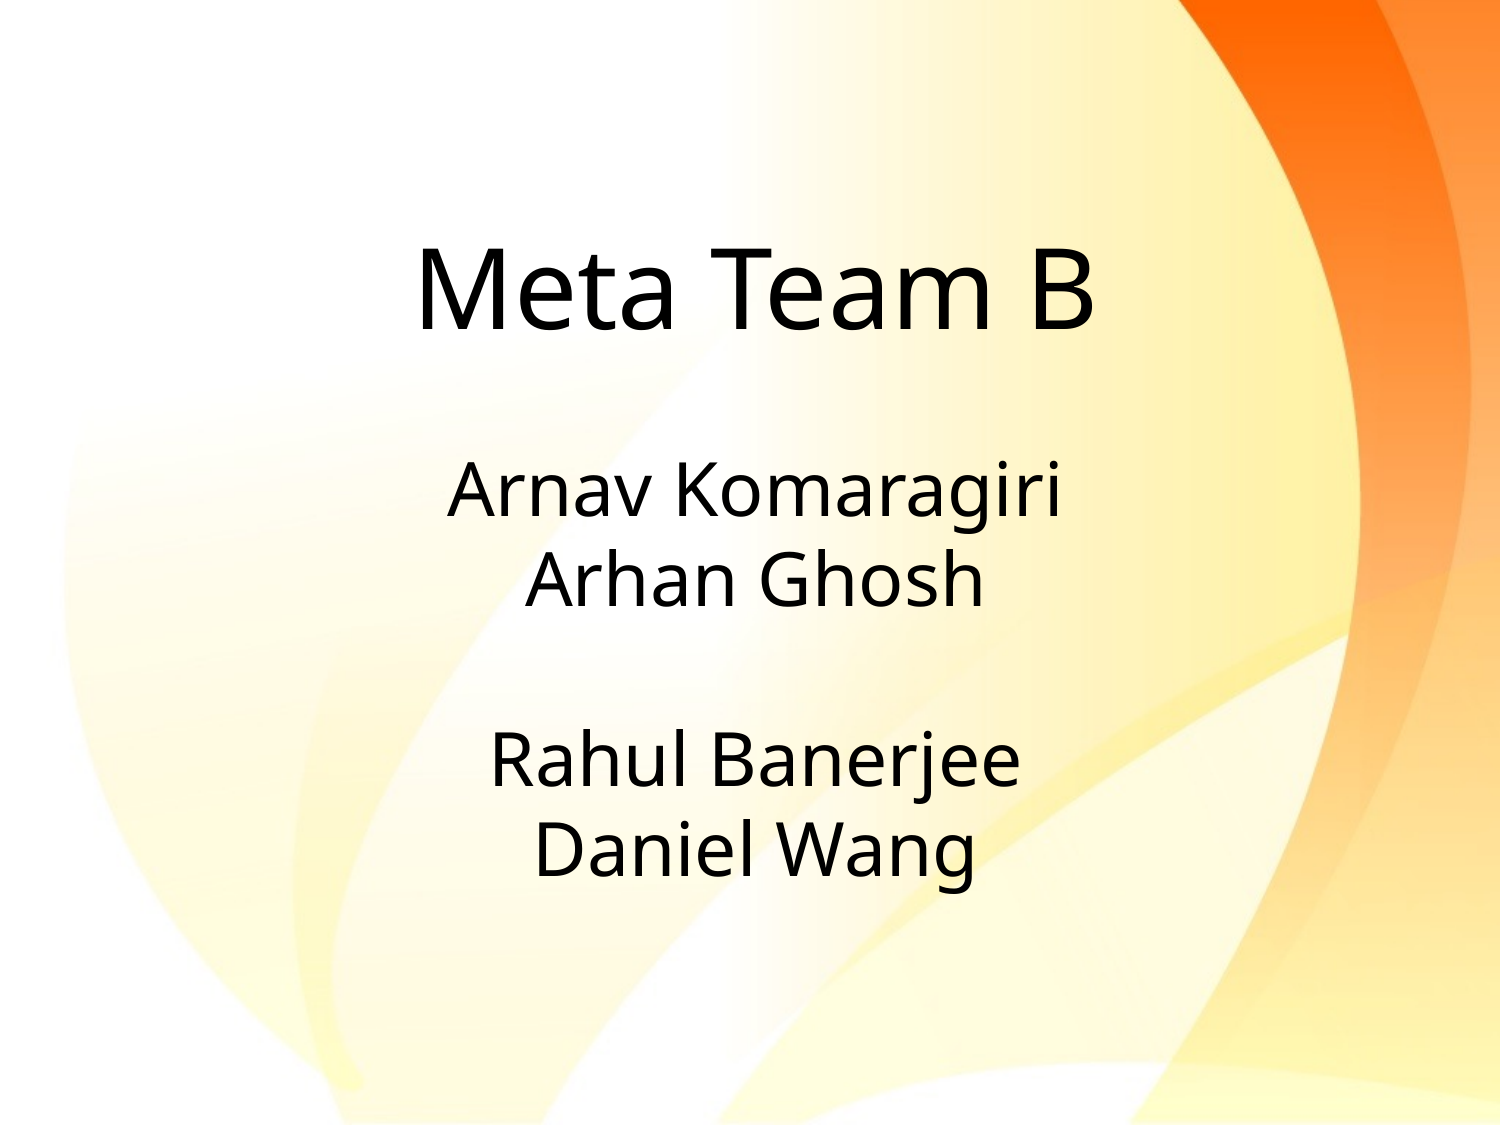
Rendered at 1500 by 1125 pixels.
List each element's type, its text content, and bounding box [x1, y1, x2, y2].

picture [0, 0, 1500, 1125]
text_box Meta Team B Arnav Komaragiri Arhan Ghosh Rahul Banerjee Daniel Wang [108, 187, 1403, 351]
